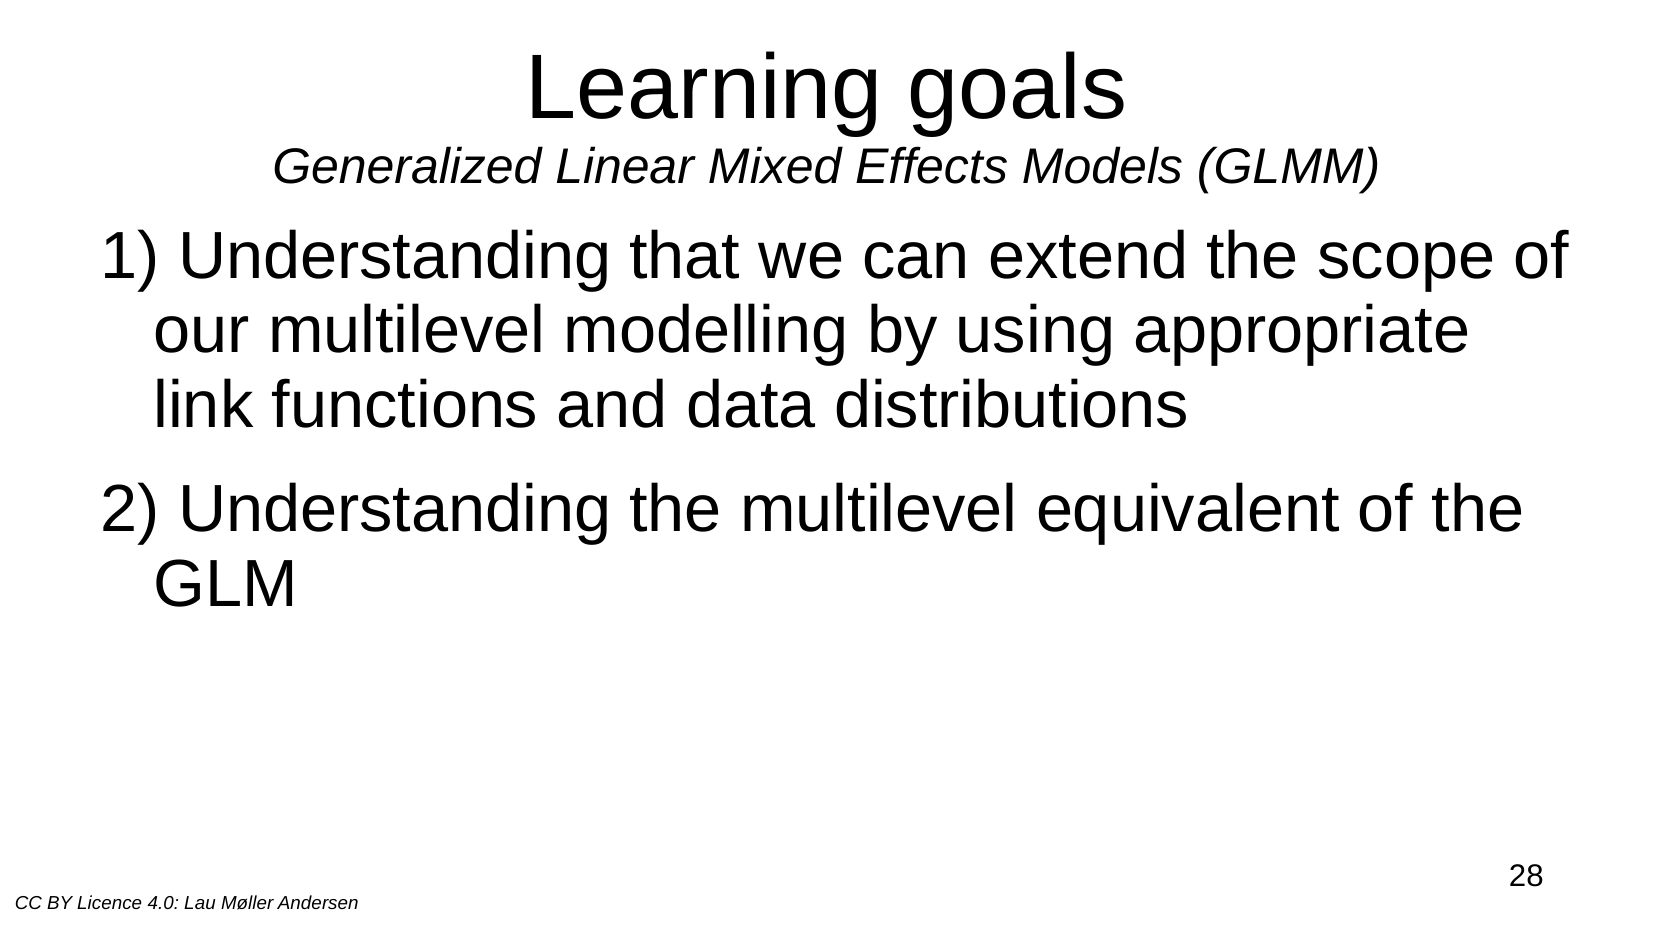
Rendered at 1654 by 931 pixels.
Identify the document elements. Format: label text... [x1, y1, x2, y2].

text_box CC BY Licence 4.0: Lau Møller Andersen [0, 885, 388, 921]
title Learning goals Generalized Linear Mixed Effects Models (GLMM) [82, 35, 1571, 194]
list Understanding that we can extend the scope of our multilevel modelling by using appropriate link functions and data distributions Understanding the multilevel equivalent of the GLM [82, 217, 1571, 758]
text_box <nummer> [1494, 850, 1654, 921]
